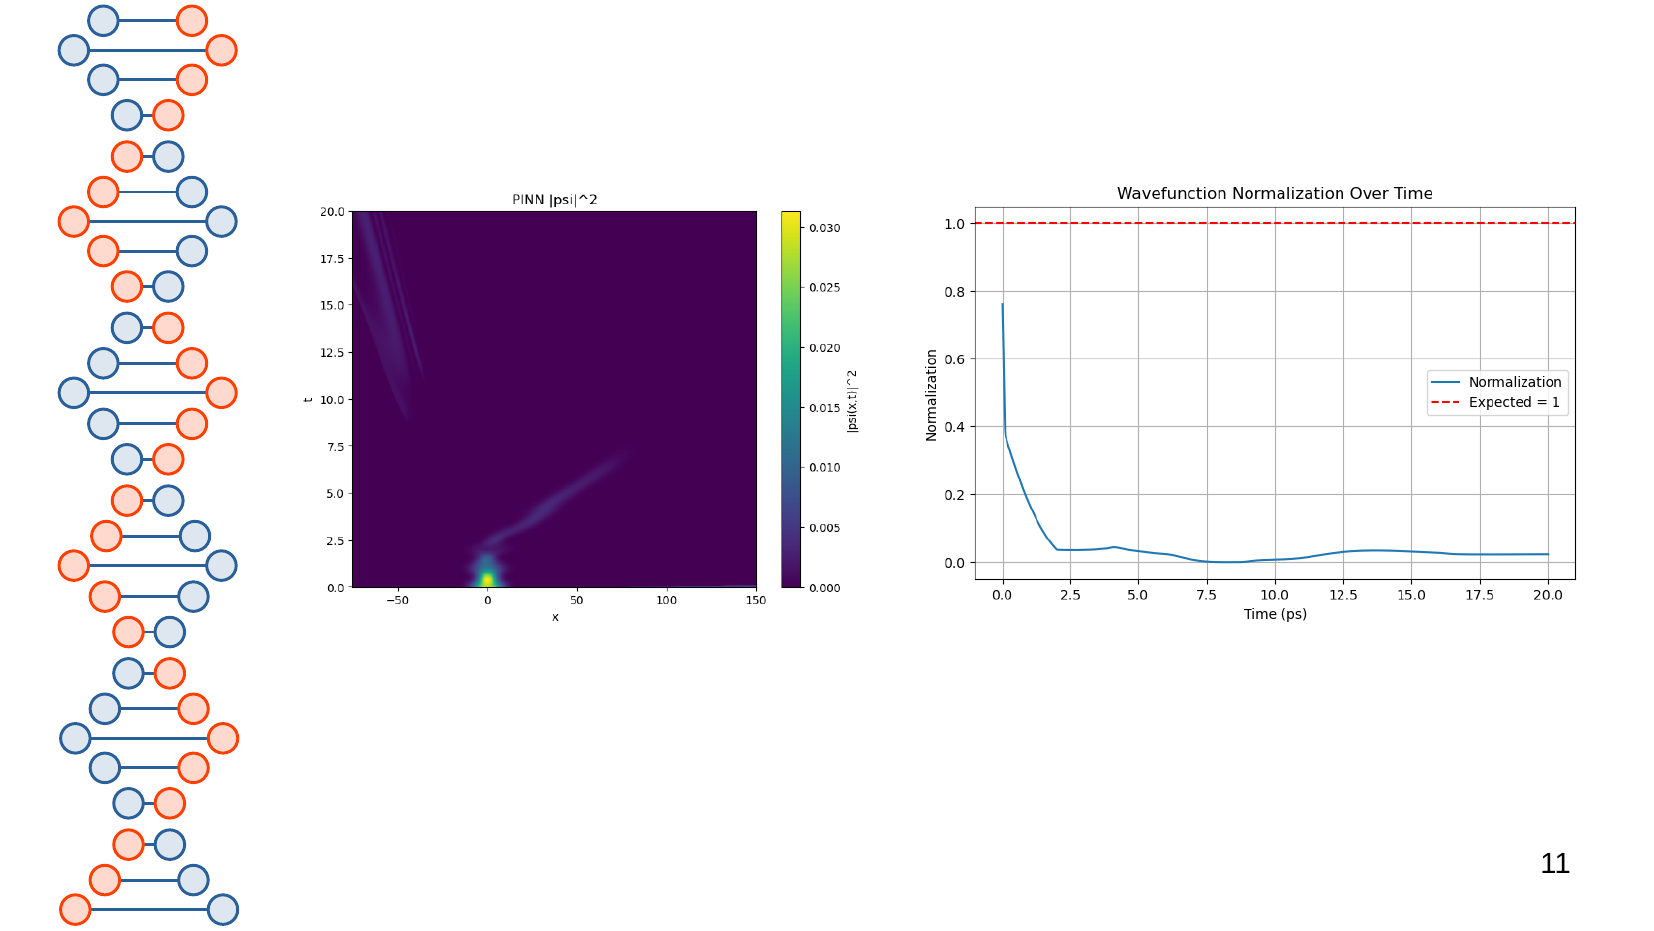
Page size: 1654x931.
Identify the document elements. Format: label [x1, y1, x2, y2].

picture [295, 186, 865, 630]
picture [915, 177, 1584, 630]
